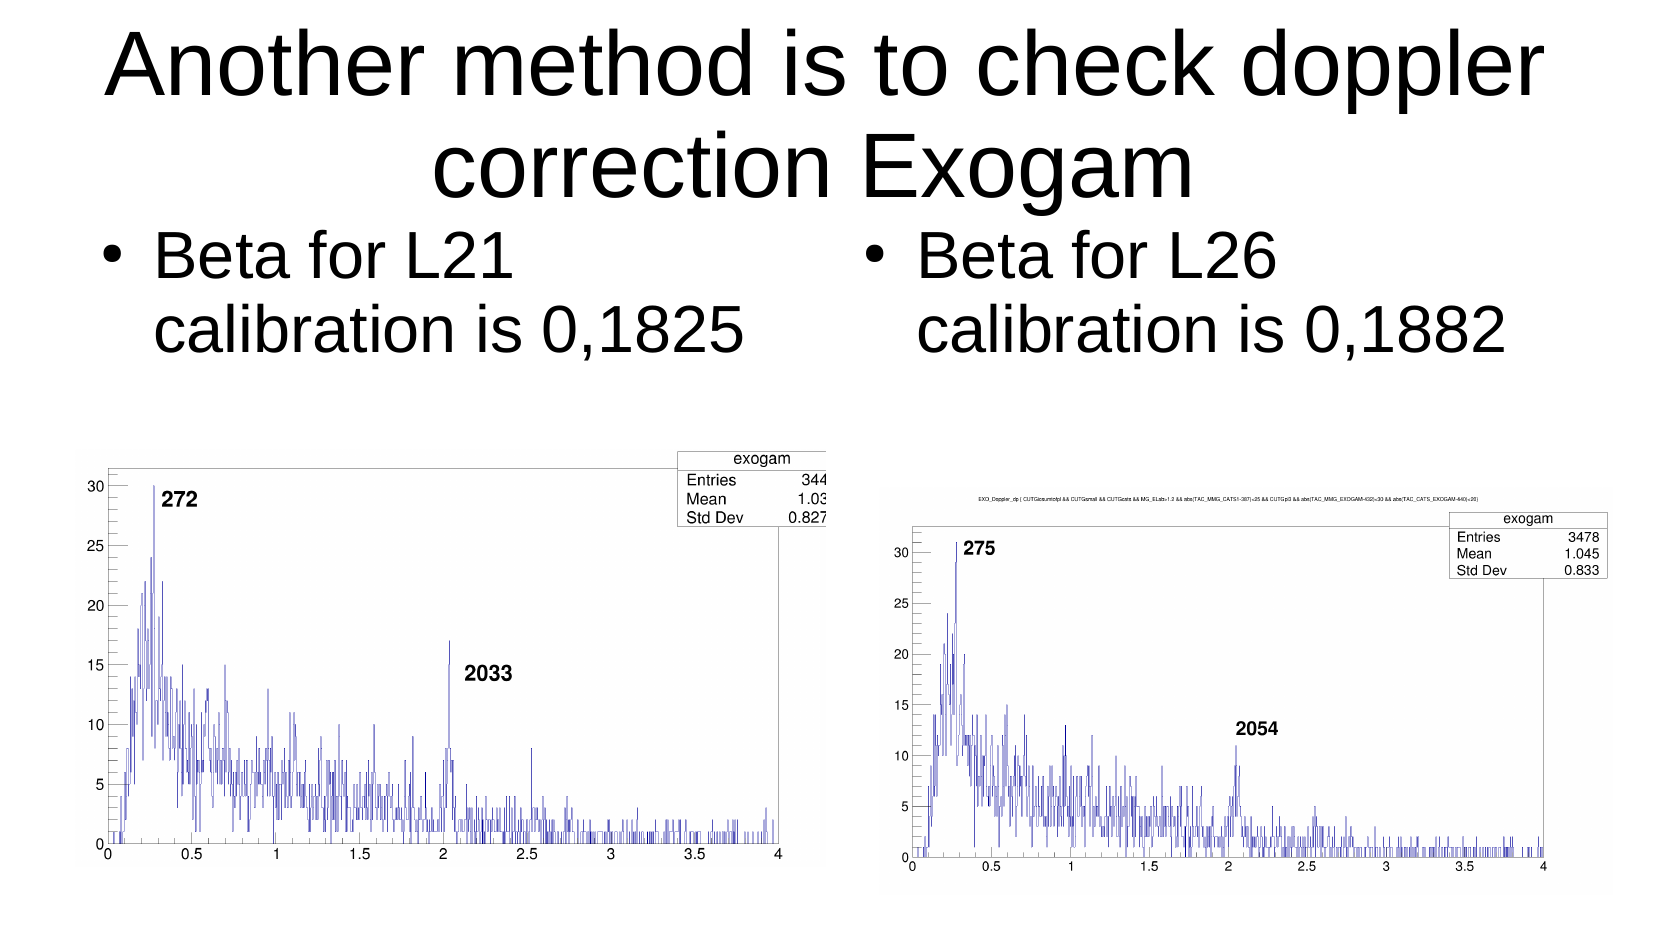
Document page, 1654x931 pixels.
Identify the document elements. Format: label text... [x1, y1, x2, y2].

list Beta for L21 calibration is 0,1825 [82, 217, 809, 376]
picture [75, 449, 826, 867]
list Beta for L26 calibration is 0,1882 [845, 217, 1572, 376]
picture [879, 487, 1613, 895]
title Another method is to check doppler correction Exogam [82, 12, 1571, 218]
